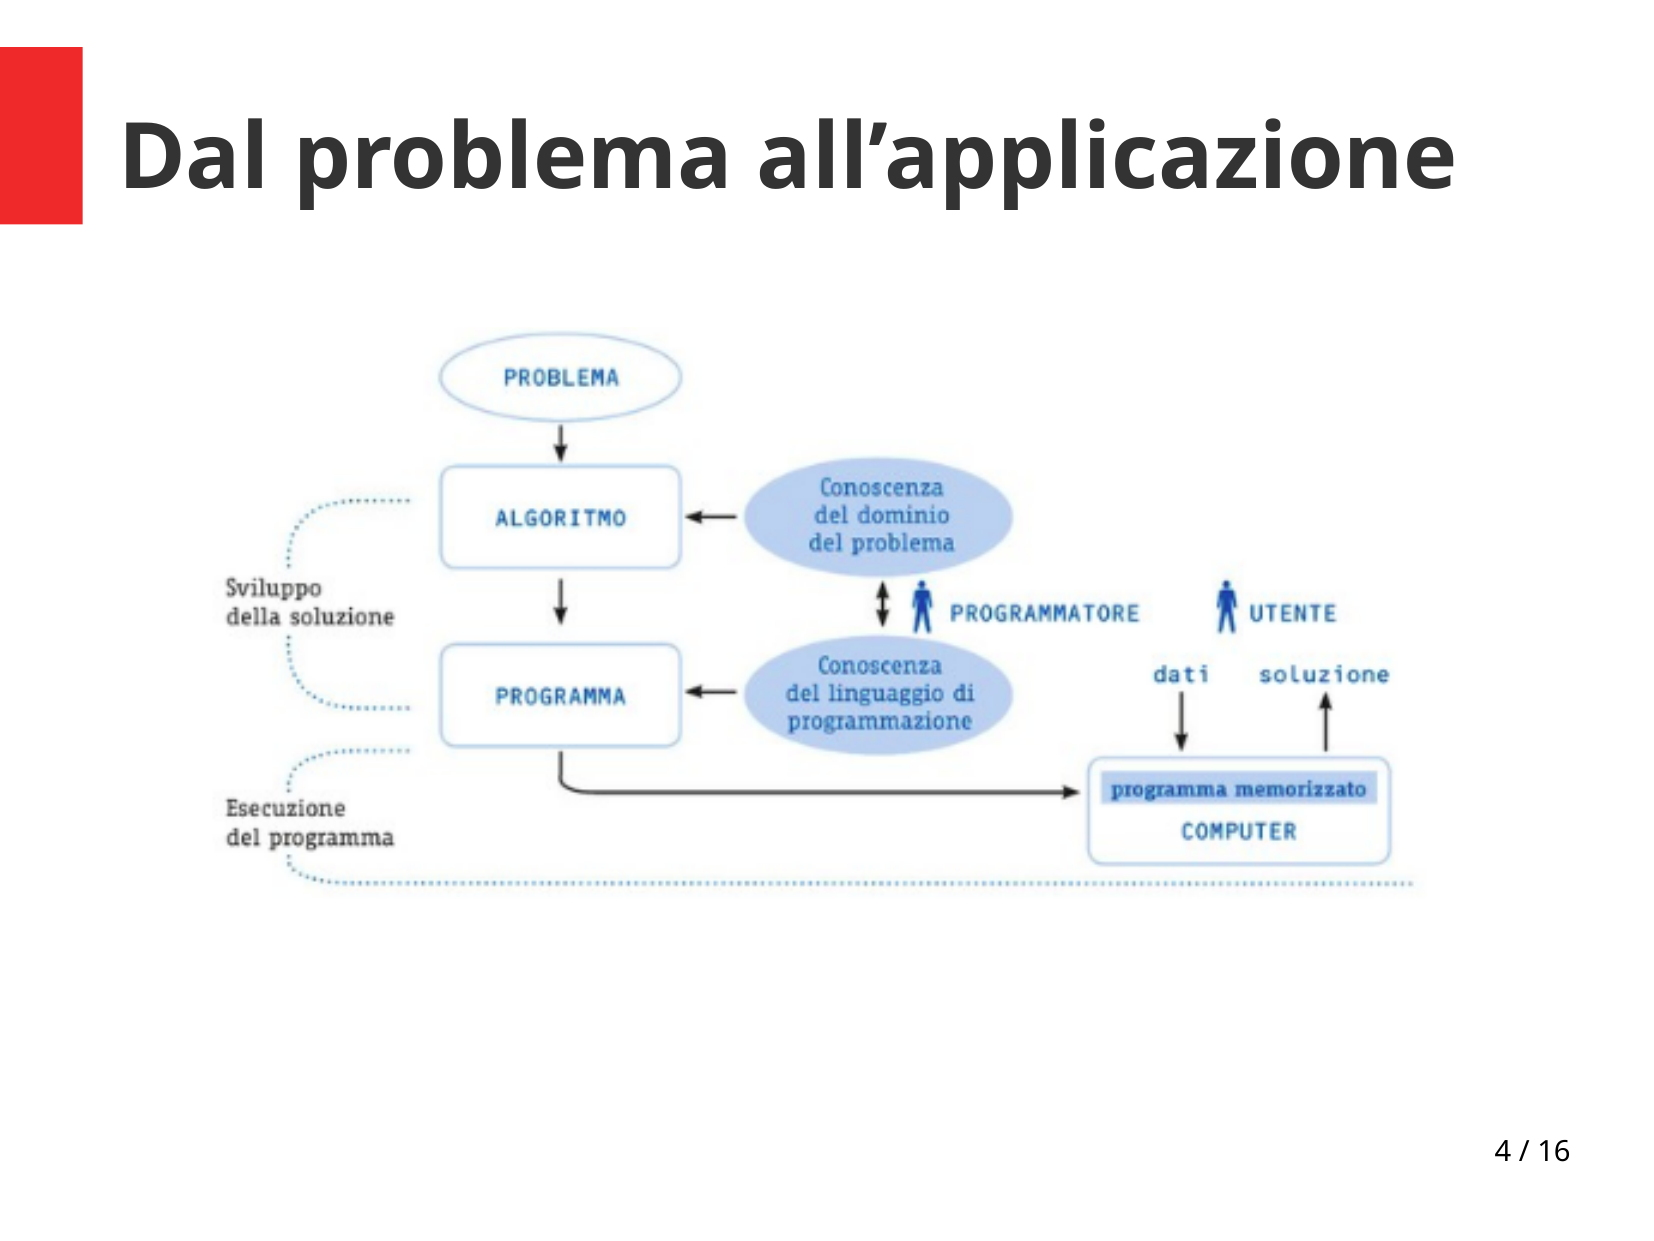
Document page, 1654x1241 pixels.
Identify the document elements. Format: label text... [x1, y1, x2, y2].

picture [204, 327, 1450, 913]
title Dal problema all’applicazione [118, 45, 1571, 260]
